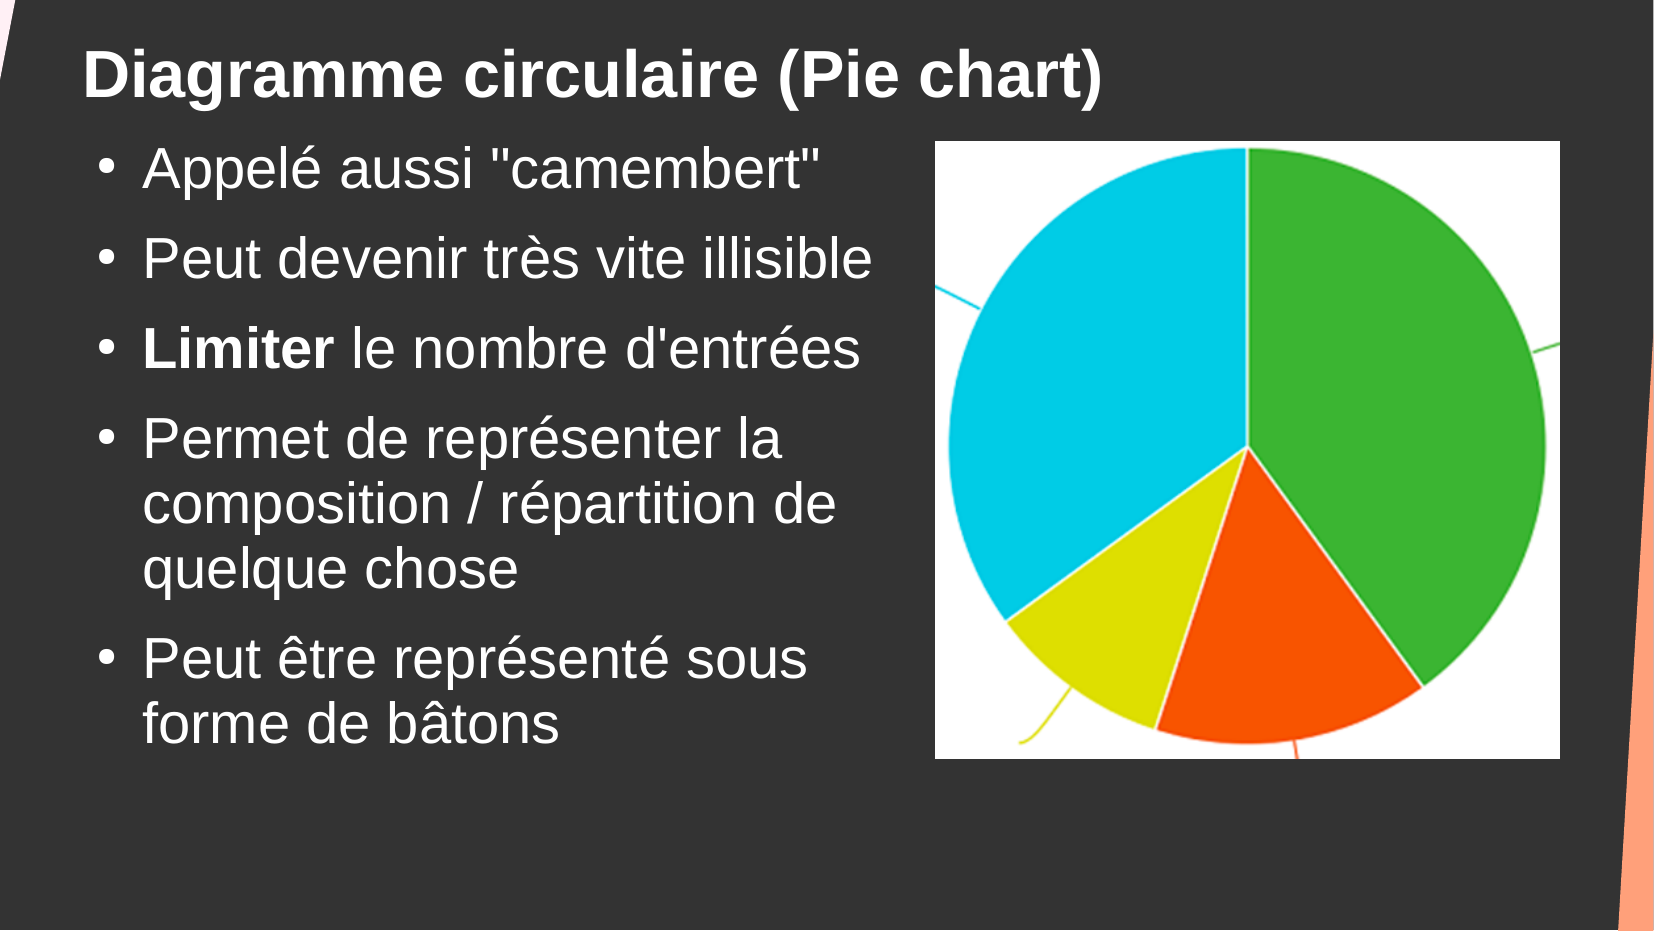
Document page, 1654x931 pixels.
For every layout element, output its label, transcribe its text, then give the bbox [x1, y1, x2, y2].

title Diagramme circulaire (Pie chart) [82, 37, 1571, 115]
list Appelé aussi "camembert" Peut devenir très vite illisible Limiter le nombre d'entrées Permet de représenter la composition / répartition de quelque chose Peut être représenté sous forme de bâtons [80, 135, 886, 815]
text_box [0, 0, 16, 80]
text_box [1618, 321, 1654, 931]
picture [935, 141, 1560, 759]
